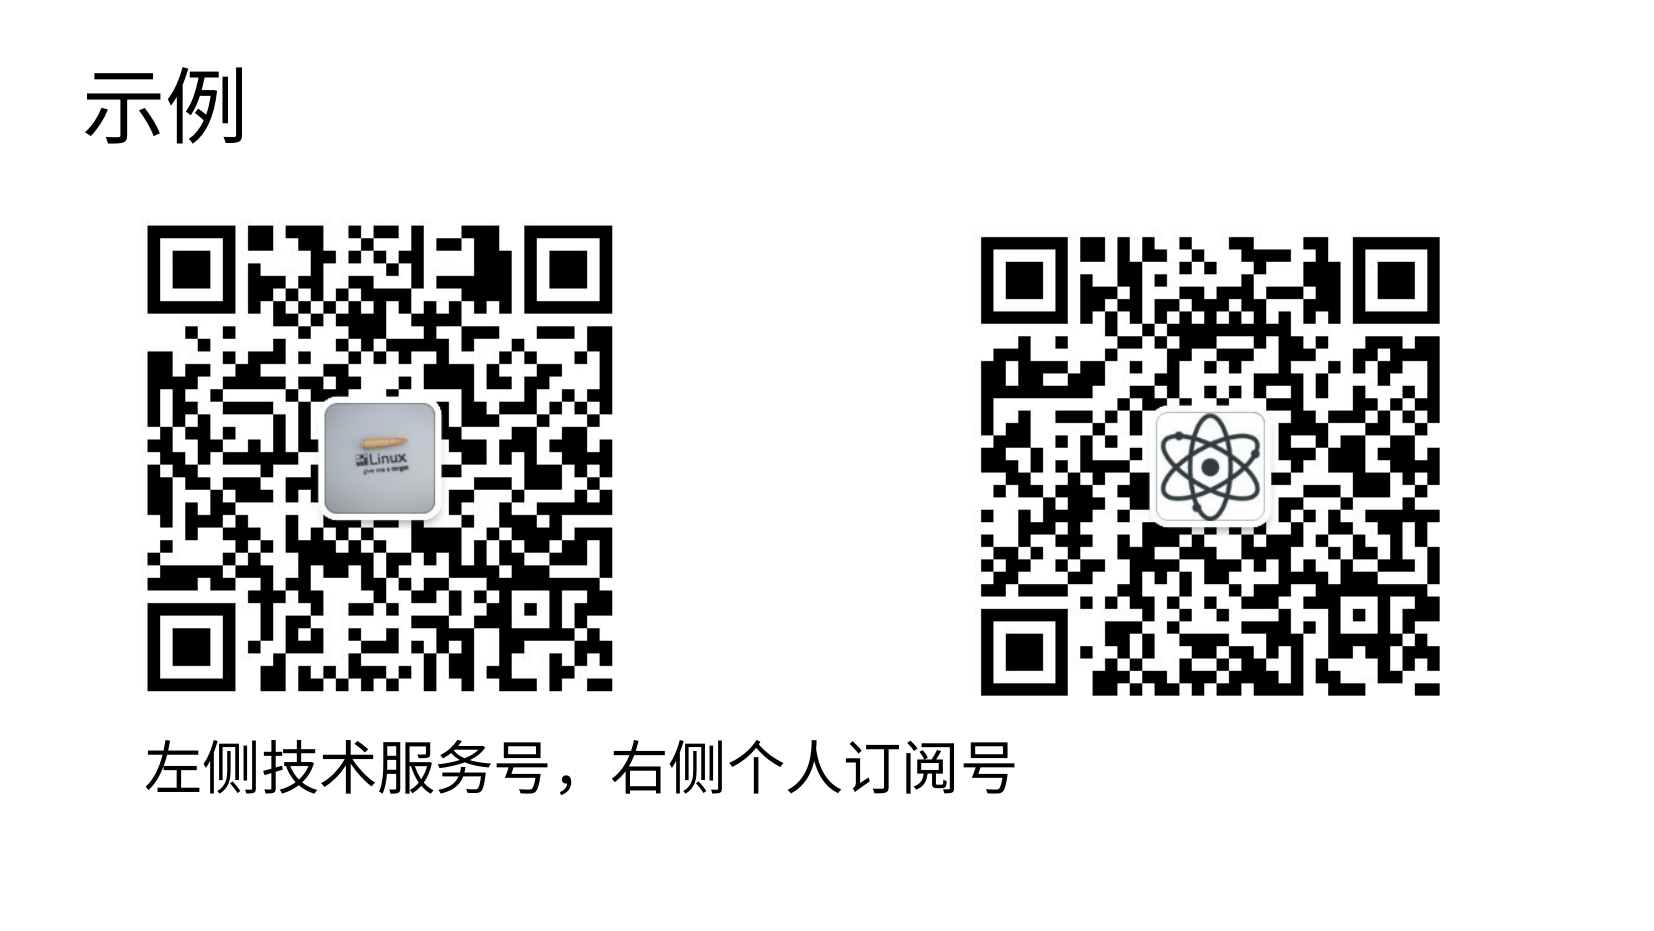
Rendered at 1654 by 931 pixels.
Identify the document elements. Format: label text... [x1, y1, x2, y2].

picture [944, 200, 1477, 733]
text_box 左侧技术服务号，右侧个人订阅号 [129, 714, 1335, 814]
picture [110, 188, 650, 729]
title 示例 [82, 37, 1571, 166]
